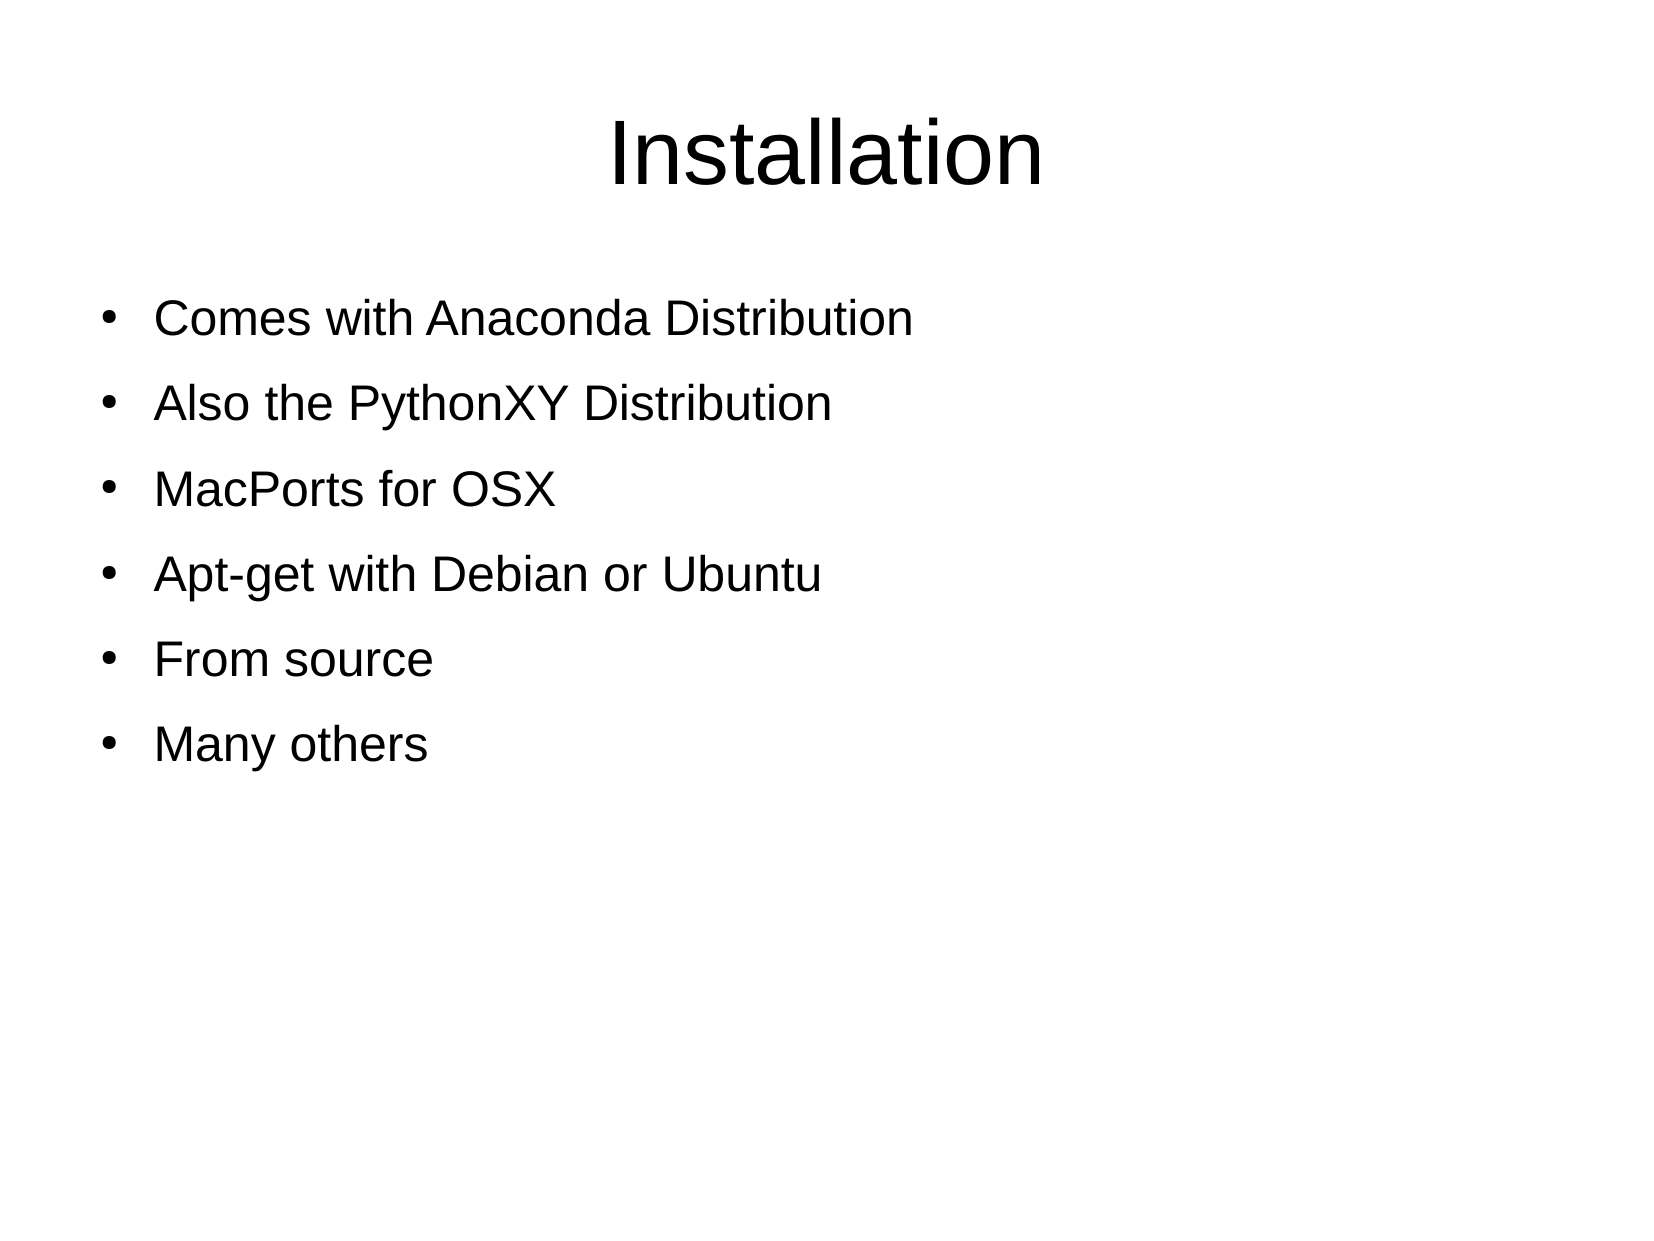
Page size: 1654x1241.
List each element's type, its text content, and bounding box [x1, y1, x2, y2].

list Comes with Anaconda Distribution Also the PythonXY Distribution MacPorts for OSX Apt-get with Debian or Ubuntu From source Many others [82, 290, 1571, 1109]
title Installation [82, 49, 1571, 257]
